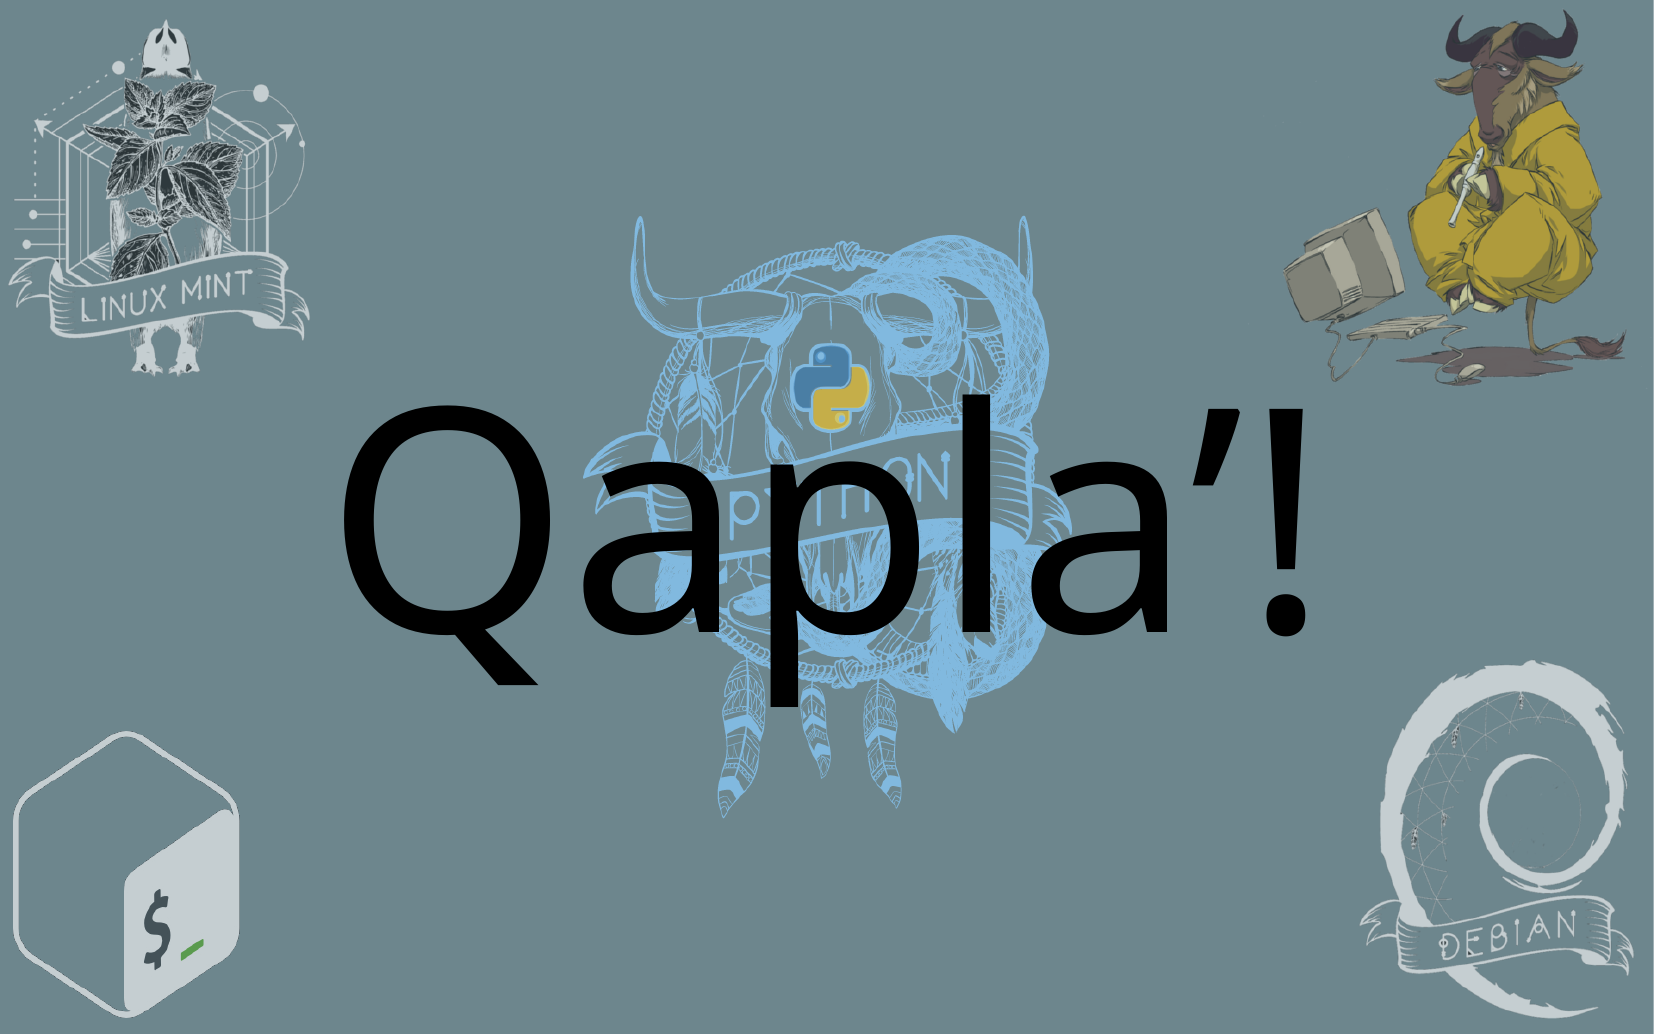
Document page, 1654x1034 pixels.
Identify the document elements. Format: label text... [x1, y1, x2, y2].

picture [0, 0, 1654, 1034]
title Qapla’! [82, 41, 1571, 981]
